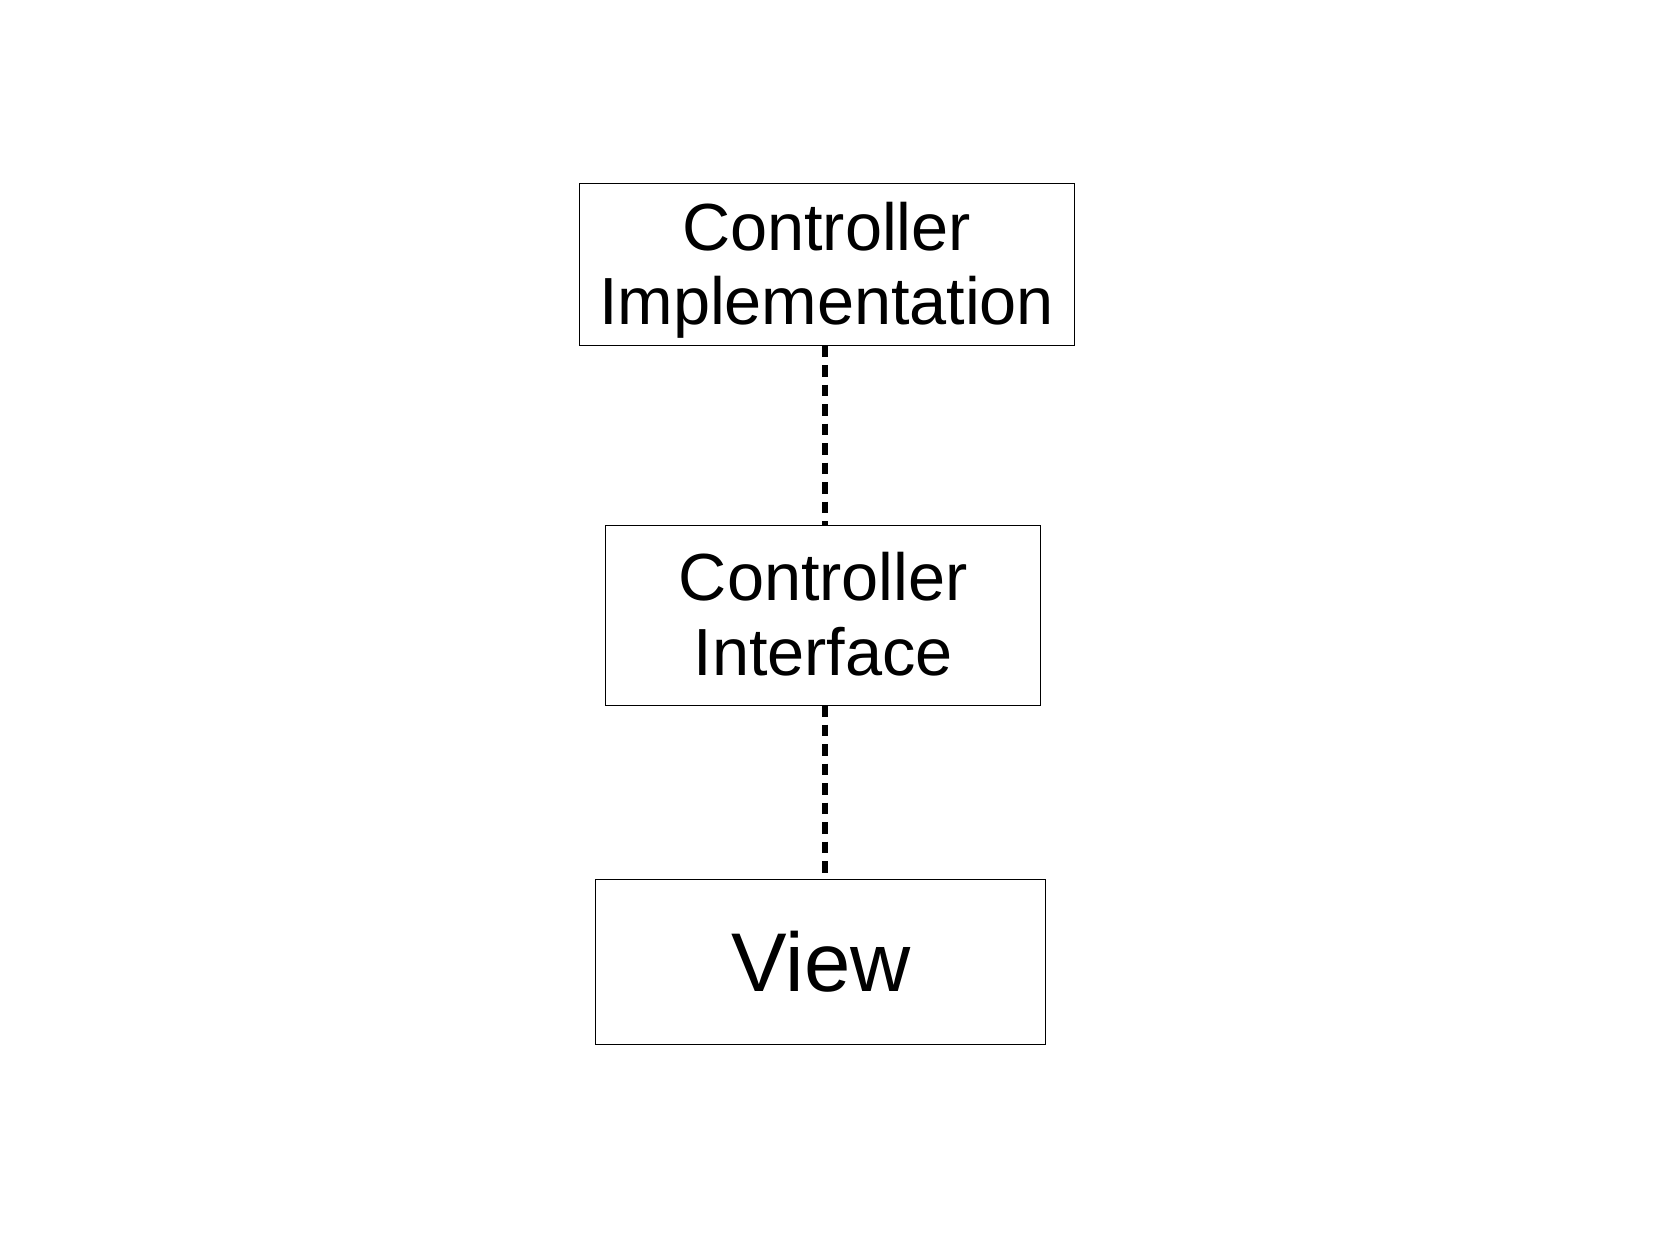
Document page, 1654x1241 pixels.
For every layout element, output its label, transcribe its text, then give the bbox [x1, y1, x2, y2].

text_box Controller Implementation [579, 183, 1075, 346]
text_box Controller Interface [605, 525, 1041, 706]
text_box View [595, 879, 1046, 1045]
